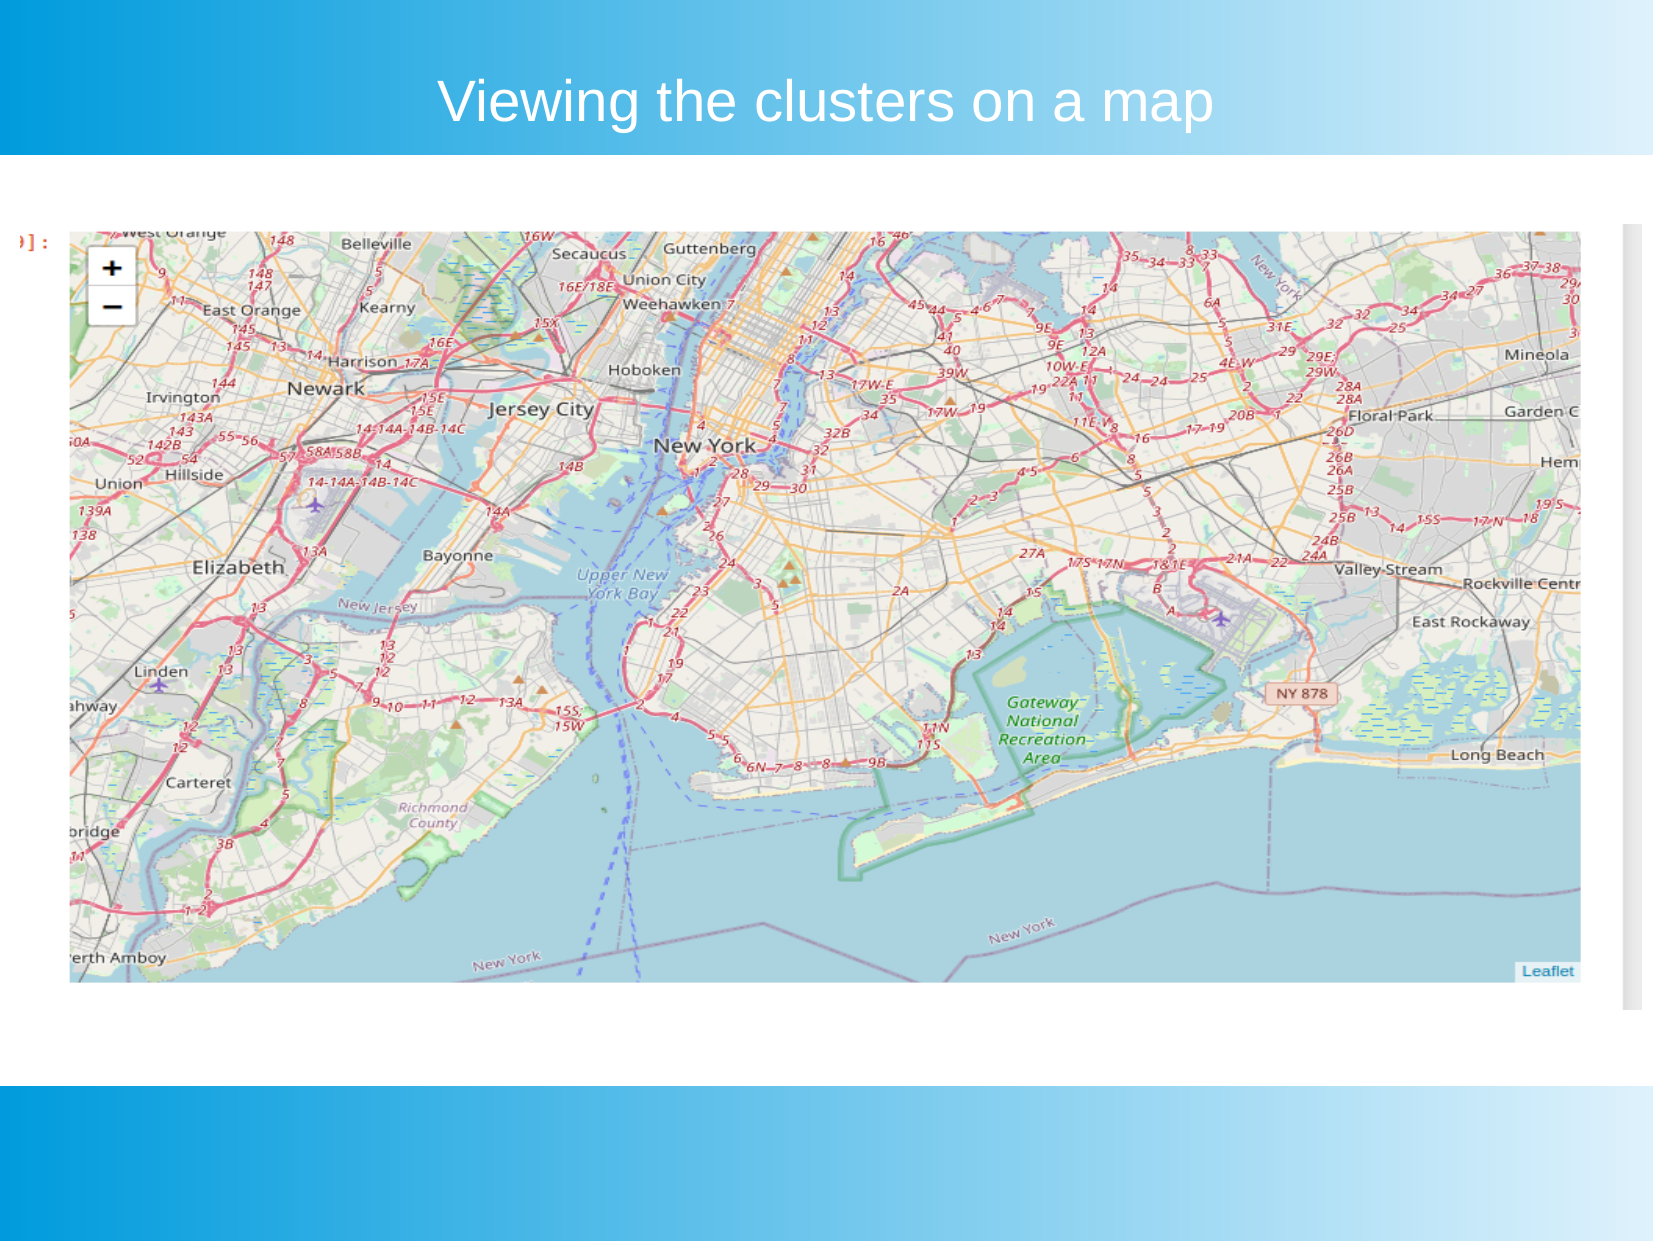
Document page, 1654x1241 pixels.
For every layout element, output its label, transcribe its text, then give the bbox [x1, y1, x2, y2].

picture [20, 224, 1642, 1010]
title Viewing the clusters on a map [82, 49, 1571, 155]
